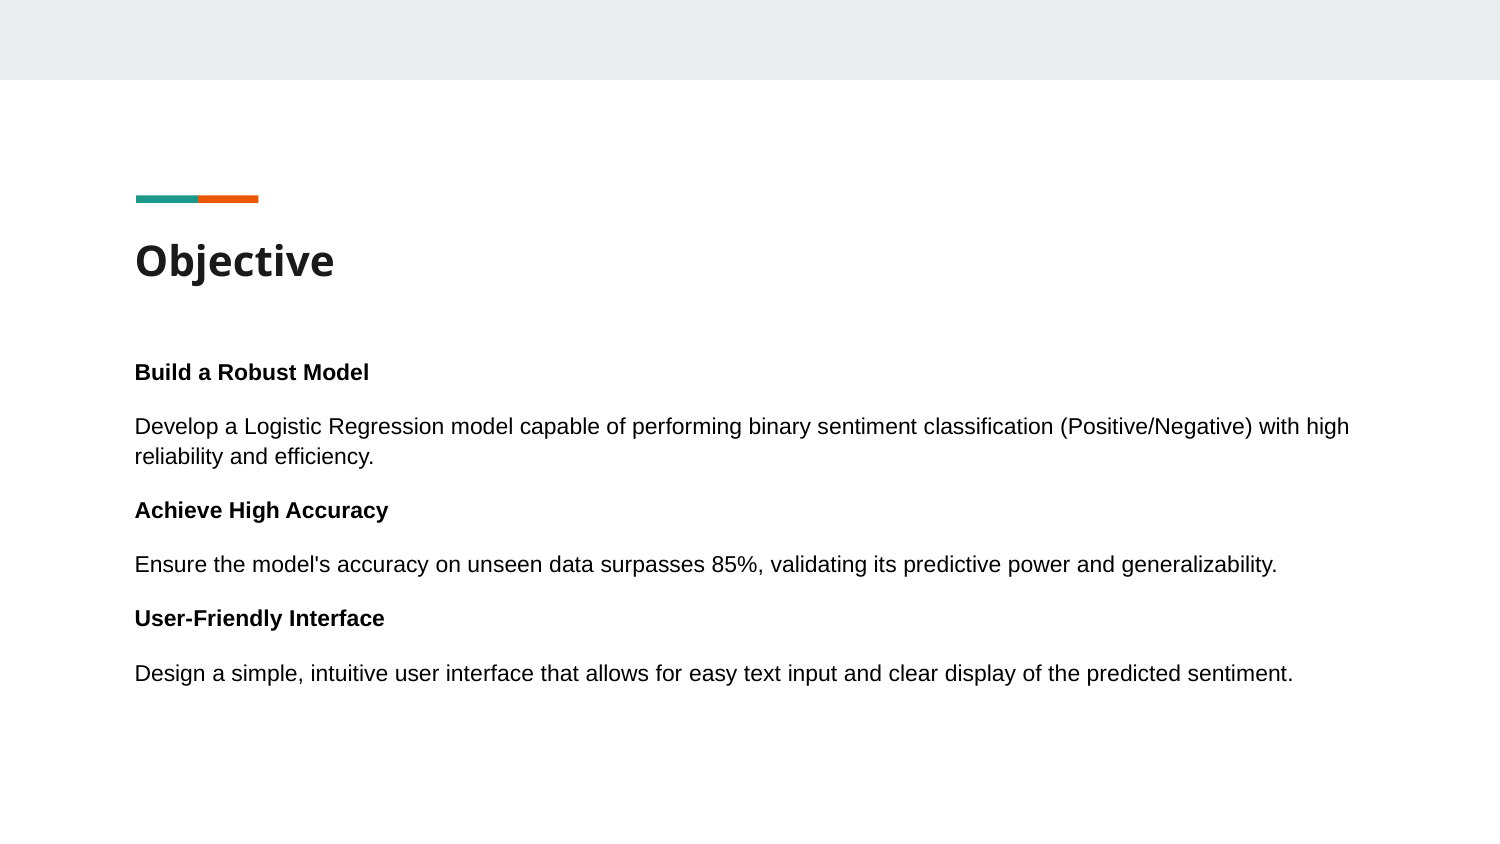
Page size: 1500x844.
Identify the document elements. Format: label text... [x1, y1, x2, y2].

list Build a Robust Model Develop a Logistic Regression model capable of performing binary sentiment classification (Positive/Negative) with high reliability and efficiency. Achieve High Accuracy Ensure the model's accuracy on unseen data surpasses 85%, validating its predictive power and generalizability. User-Friendly Interface Design a simple, intuitive user interface that allows for easy text input and clear display of the predicted sentiment. [119, 341, 1381, 712]
title Objective [119, 216, 1381, 305]
